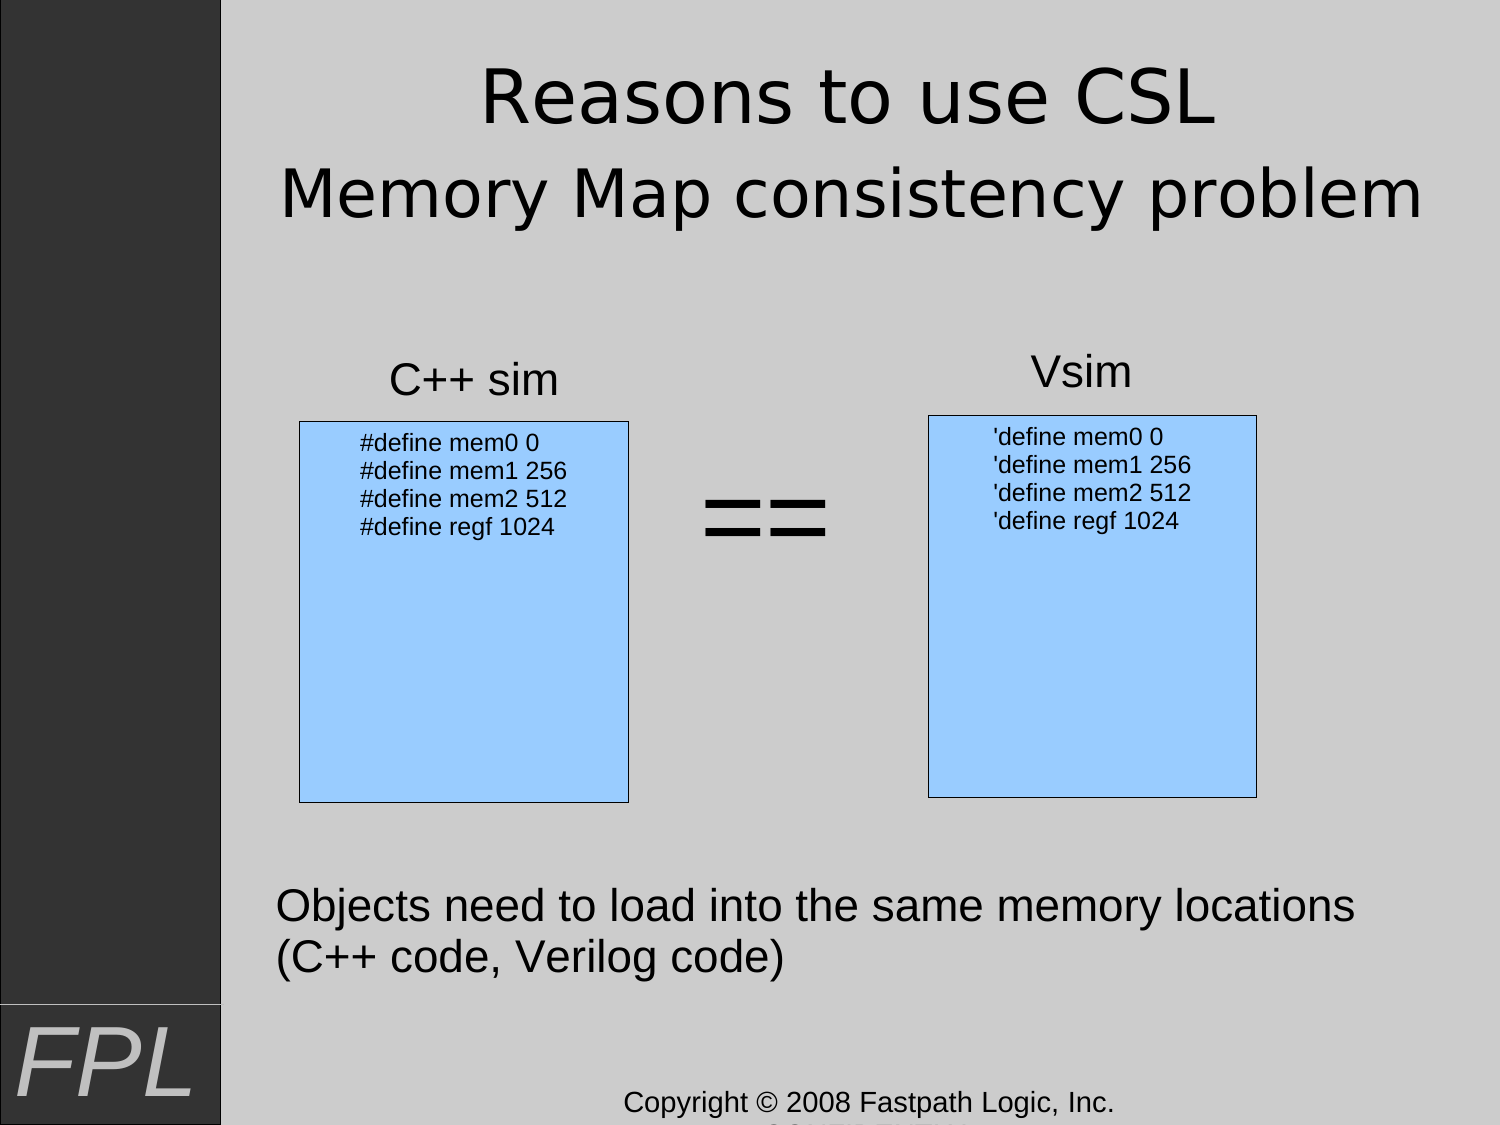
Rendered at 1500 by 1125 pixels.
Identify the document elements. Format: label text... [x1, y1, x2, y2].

text_box Vsim [1015, 339, 1148, 422]
text_box 'define mem0 0 'define mem1 256 'define mem2 512 'define regf 1024 [928, 415, 1257, 798]
list Memory Map consistency problem [261, 155, 1452, 872]
text_box C++ sim [373, 346, 575, 430]
text_box Objects need to load into the same memory locations (C++ code, Verilog code) [260, 872, 1500, 1024]
title Reasons to use CSL [347, 0, 1348, 155]
text_box == [685, 446, 934, 629]
text_box #define mem0 0 #define mem1 256 #define mem2 512 #define regf 1024 [299, 421, 629, 803]
